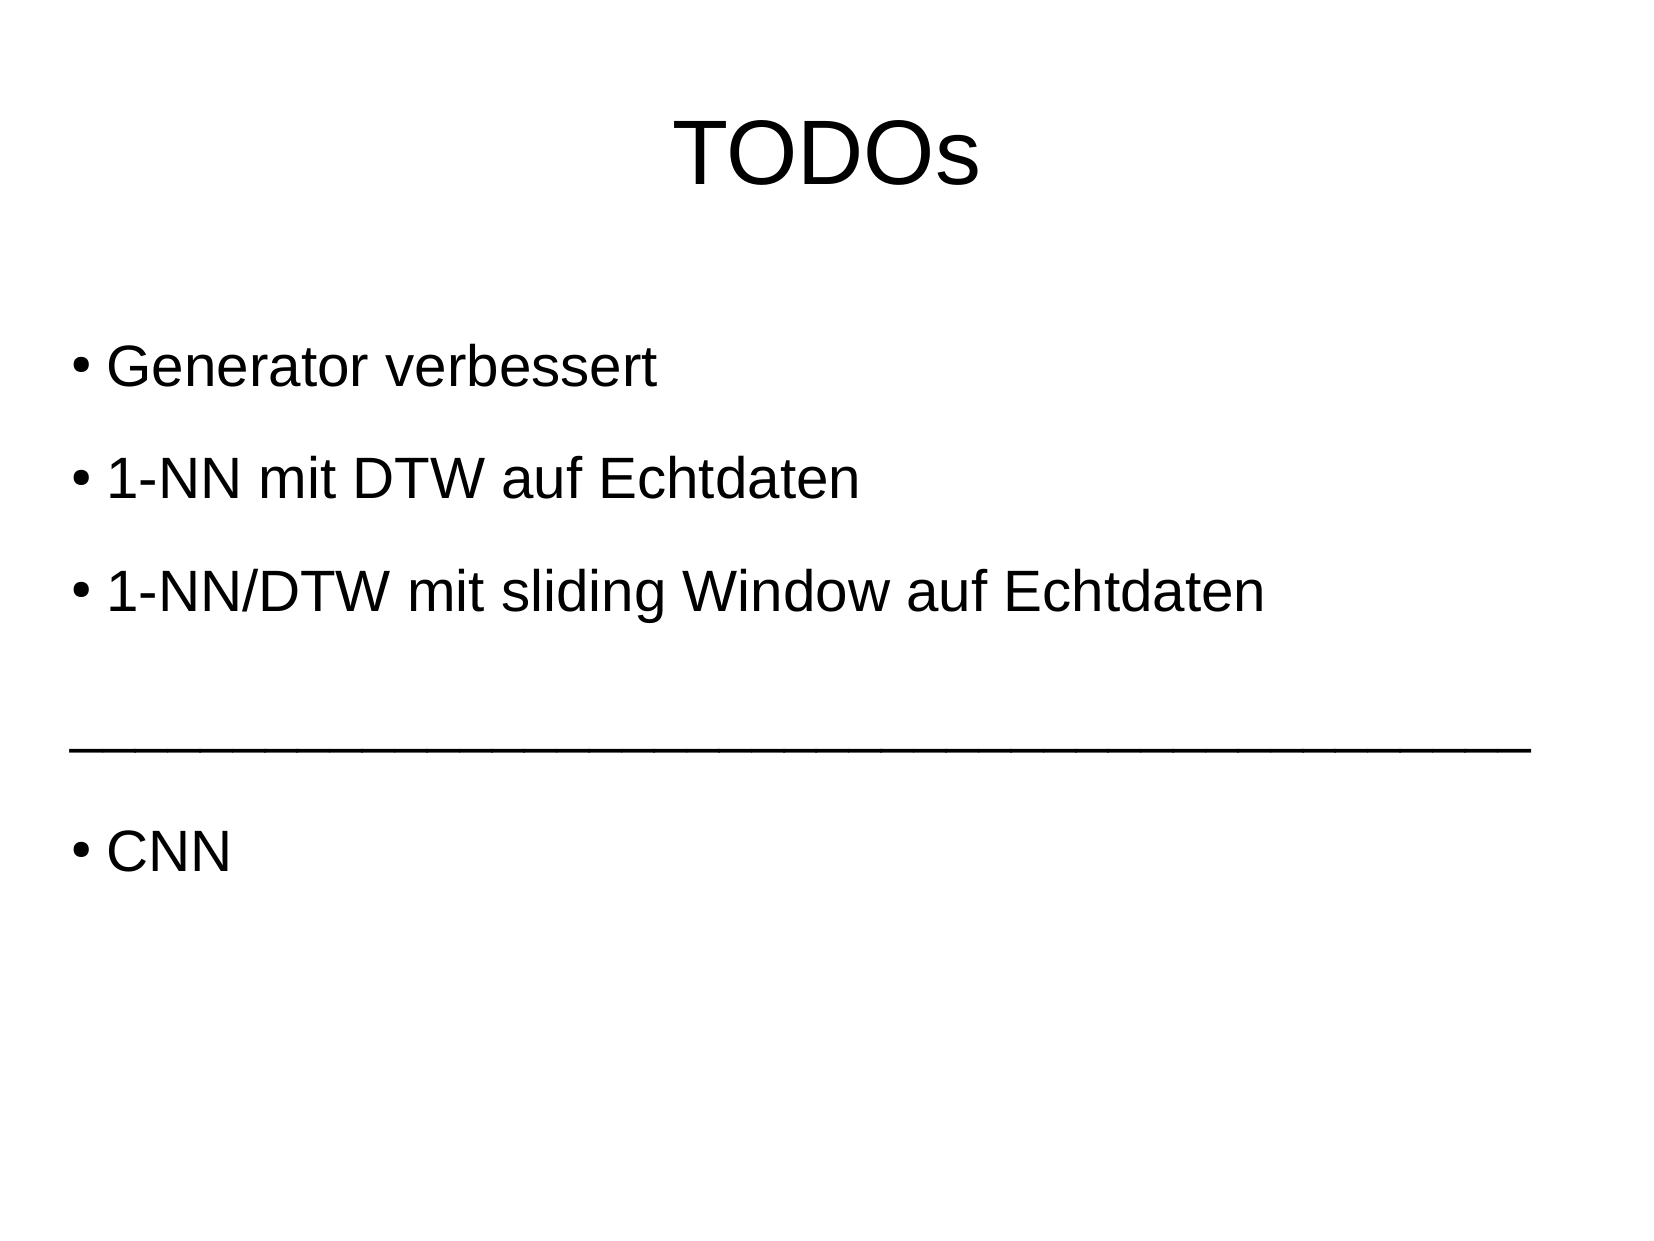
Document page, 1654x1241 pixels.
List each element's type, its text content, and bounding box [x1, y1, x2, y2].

title TODOs [82, 49, 1571, 257]
subtitle Generator verbessert 1-NN mit DTW auf Echtdaten 1-NN/DTW mit sliding Window auf Echtdaten _____________________________________________ CNN [70, 283, 1560, 1139]
